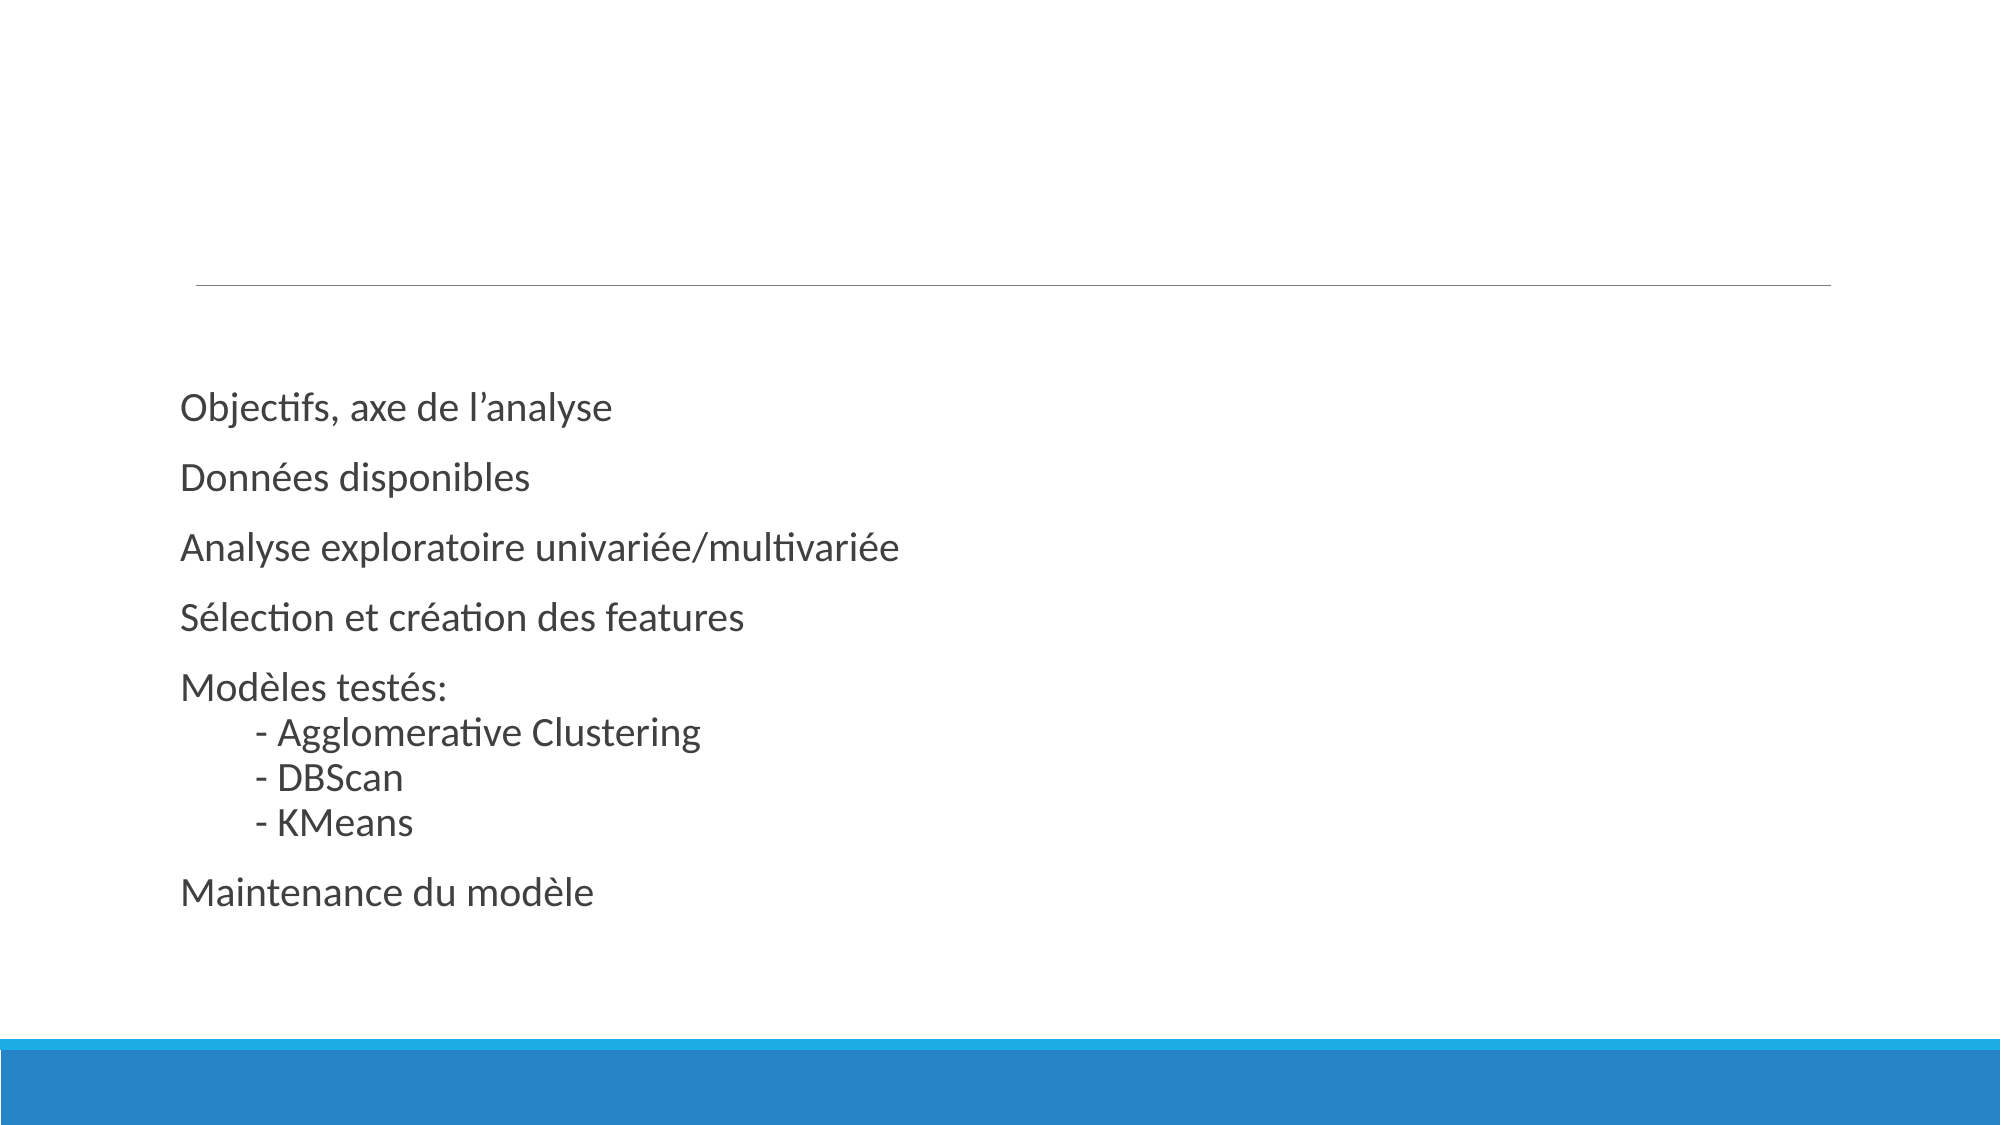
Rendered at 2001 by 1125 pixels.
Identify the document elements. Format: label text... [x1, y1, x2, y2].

list Objectifs, axe de l’analyse Données disponibles Analyse exploratoire univariée/multivariée Sélection et création des features Modèles testés: - Agglomerative Clustering - DBScan - KMeans Maintenance du modèle [180, 302, 1831, 963]
